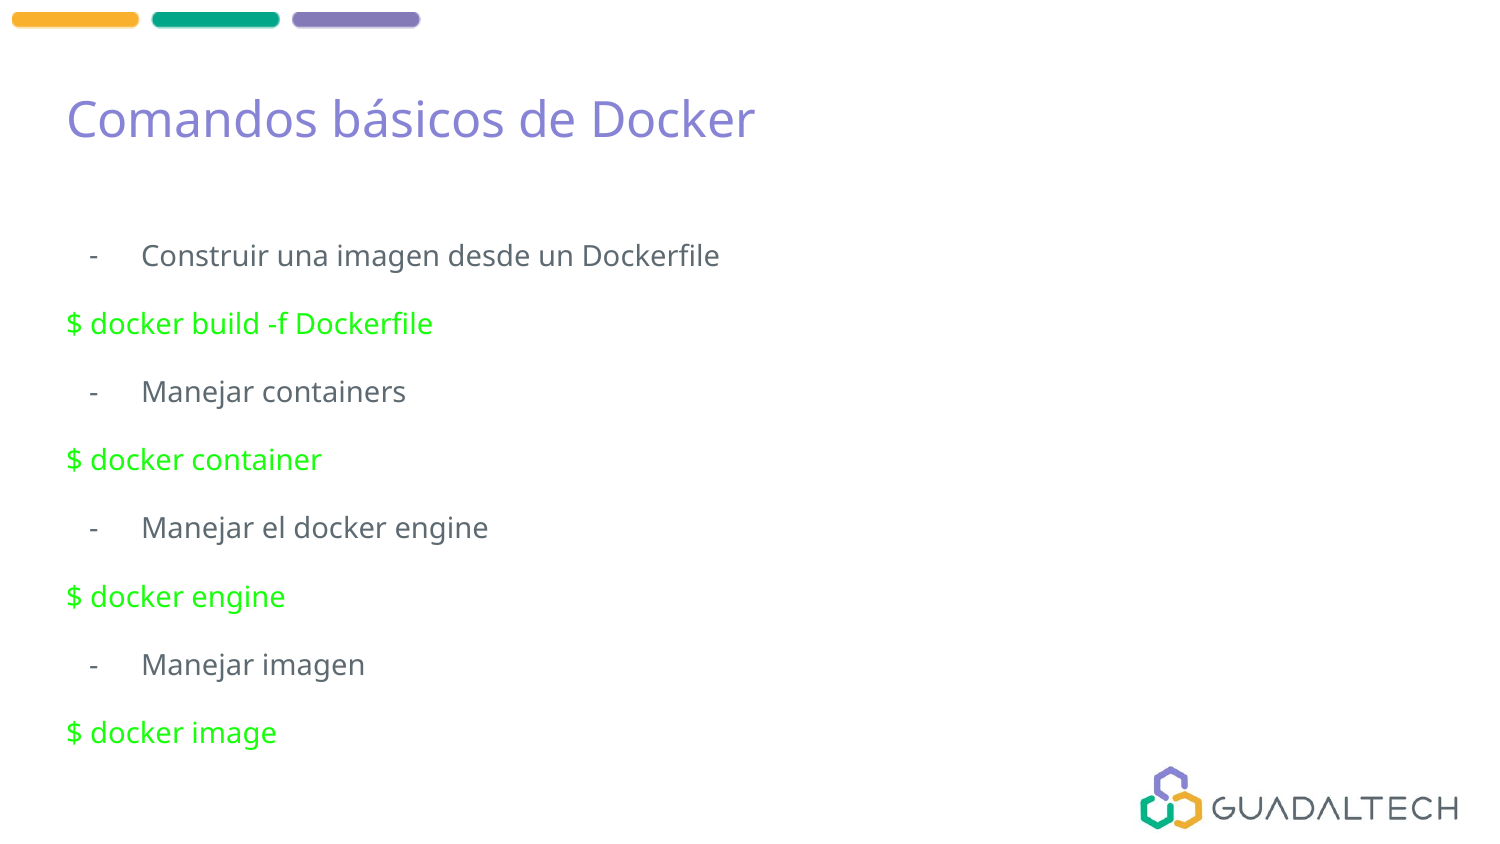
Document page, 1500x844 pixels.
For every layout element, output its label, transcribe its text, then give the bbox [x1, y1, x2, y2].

title Comandos básicos de Docker [51, 72, 1449, 167]
picture [12, 12, 421, 29]
picture [1124, 761, 1473, 834]
list Construir una imagen desde un Dockerfile $ docker build -f Dockerfile Manejar containers $ docker container Manejar el docker engine $ docker engine Manejar imagen $ docker image [51, 221, 1449, 783]
